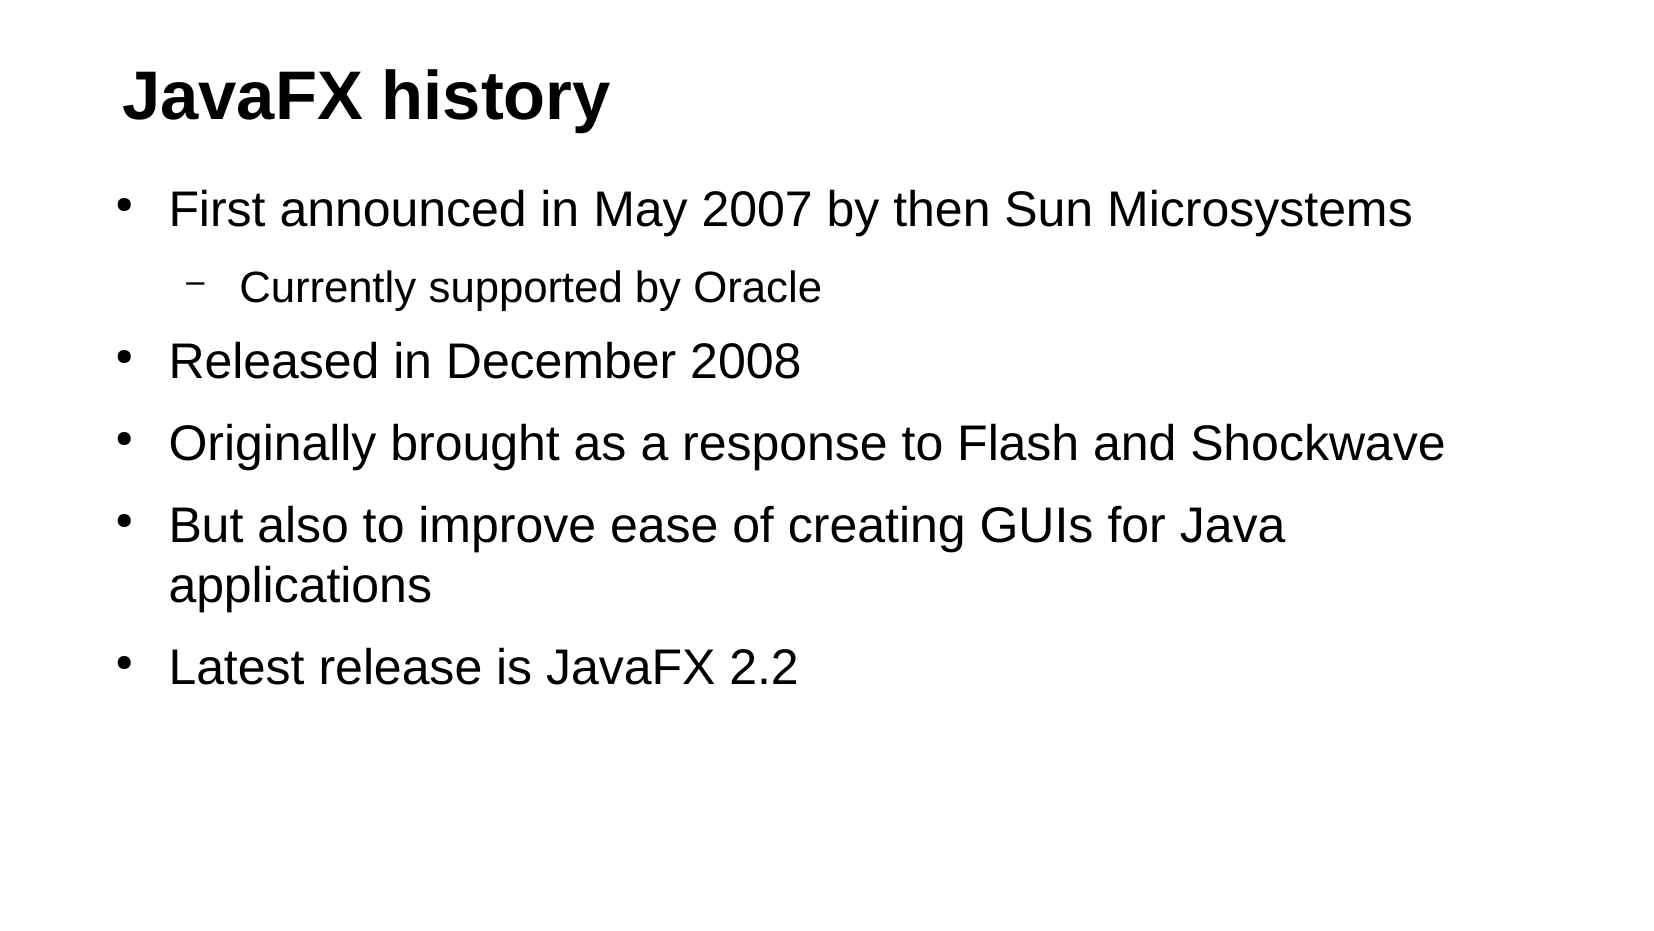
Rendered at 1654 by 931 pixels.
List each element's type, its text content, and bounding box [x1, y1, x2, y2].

title JavaFX history [82, 37, 1571, 147]
list First announced in May 2007 by then Sun Microsystems Currently supported by Oracle Released in December 2008 Originally brought as a response to Flash and Shockwave But also to improve ease of creating GUIs for Java applications Latest release is JavaFX 2.2 [82, 168, 1538, 889]
